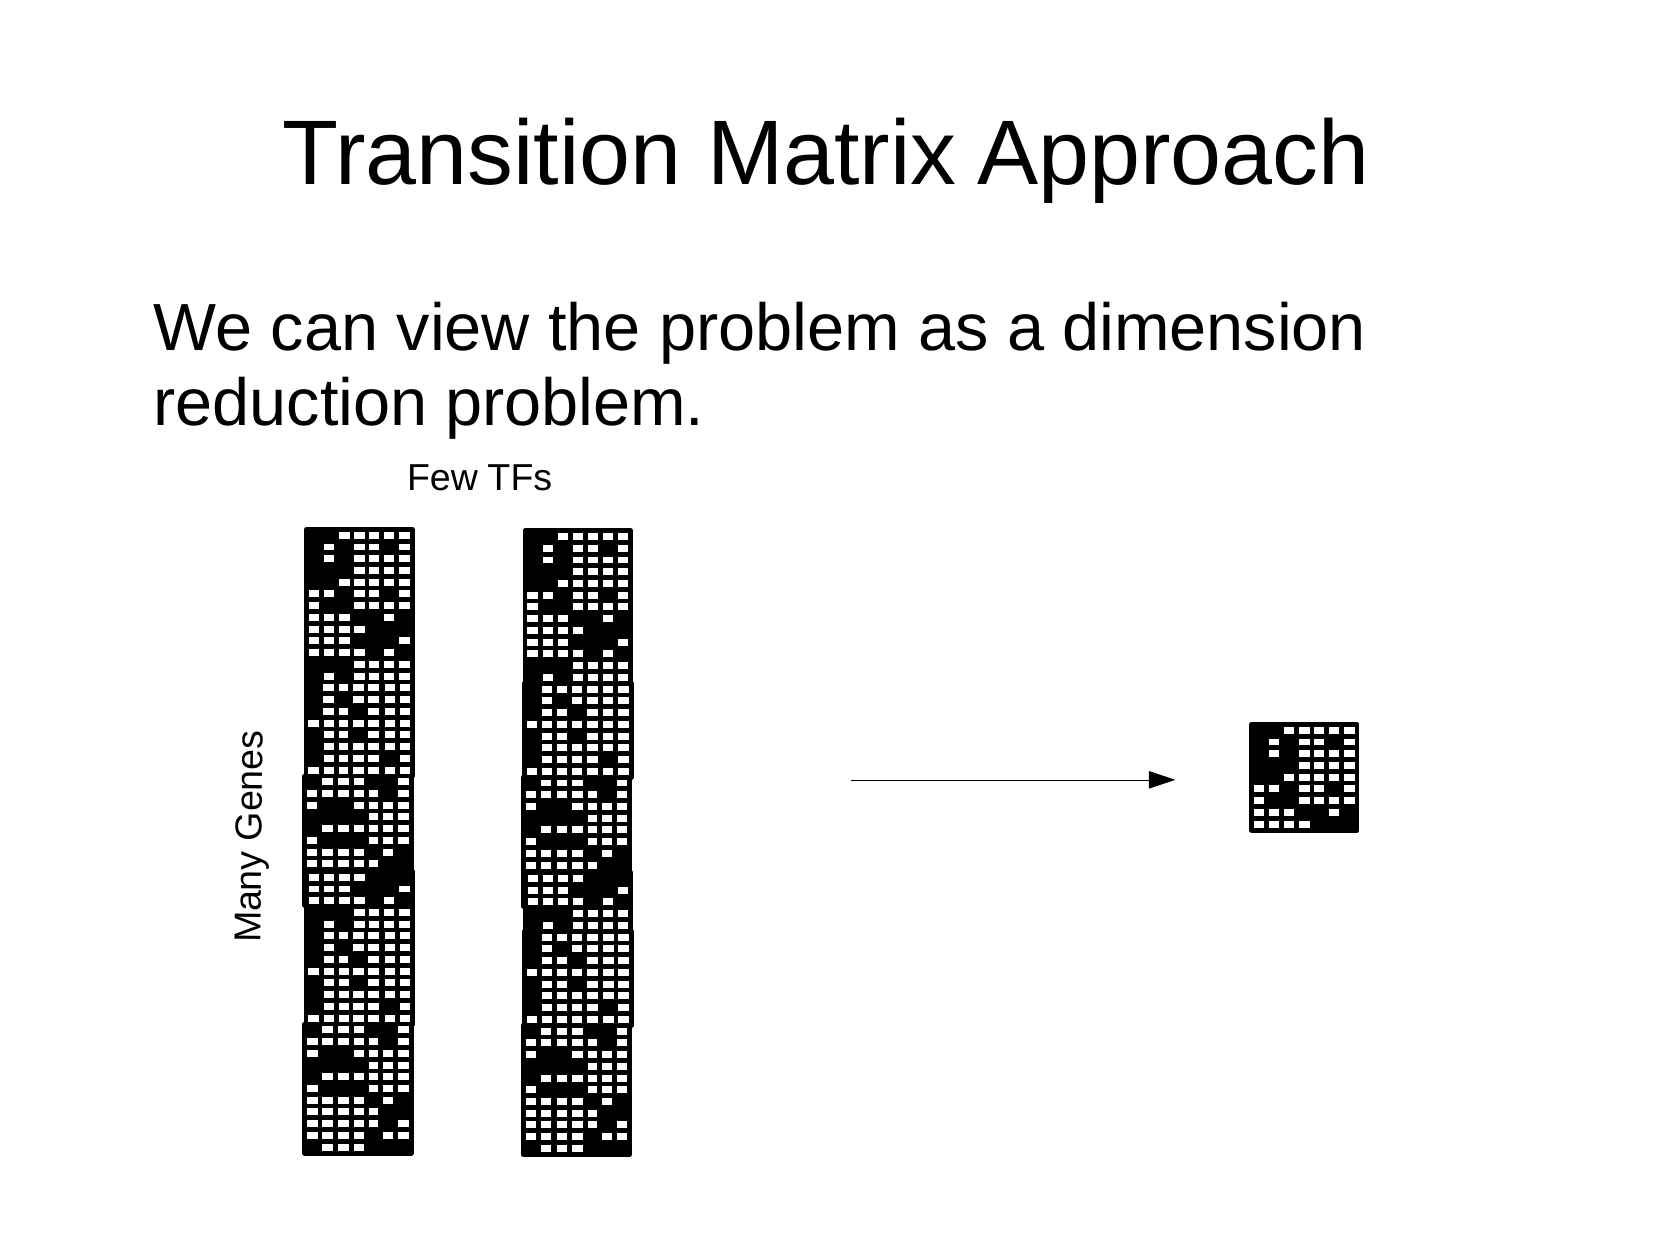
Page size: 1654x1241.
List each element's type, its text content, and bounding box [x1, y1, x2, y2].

text_box Many Genes [218, 715, 278, 958]
text_box [523, 530, 632, 1155]
title Transition Matrix Approach [82, 49, 1571, 257]
text_box Few TFs [392, 449, 568, 506]
list We can view the problem as a dimension reduction problem. [82, 290, 1571, 1010]
text_box [304, 529, 413, 1154]
text_box [1251, 724, 1358, 831]
